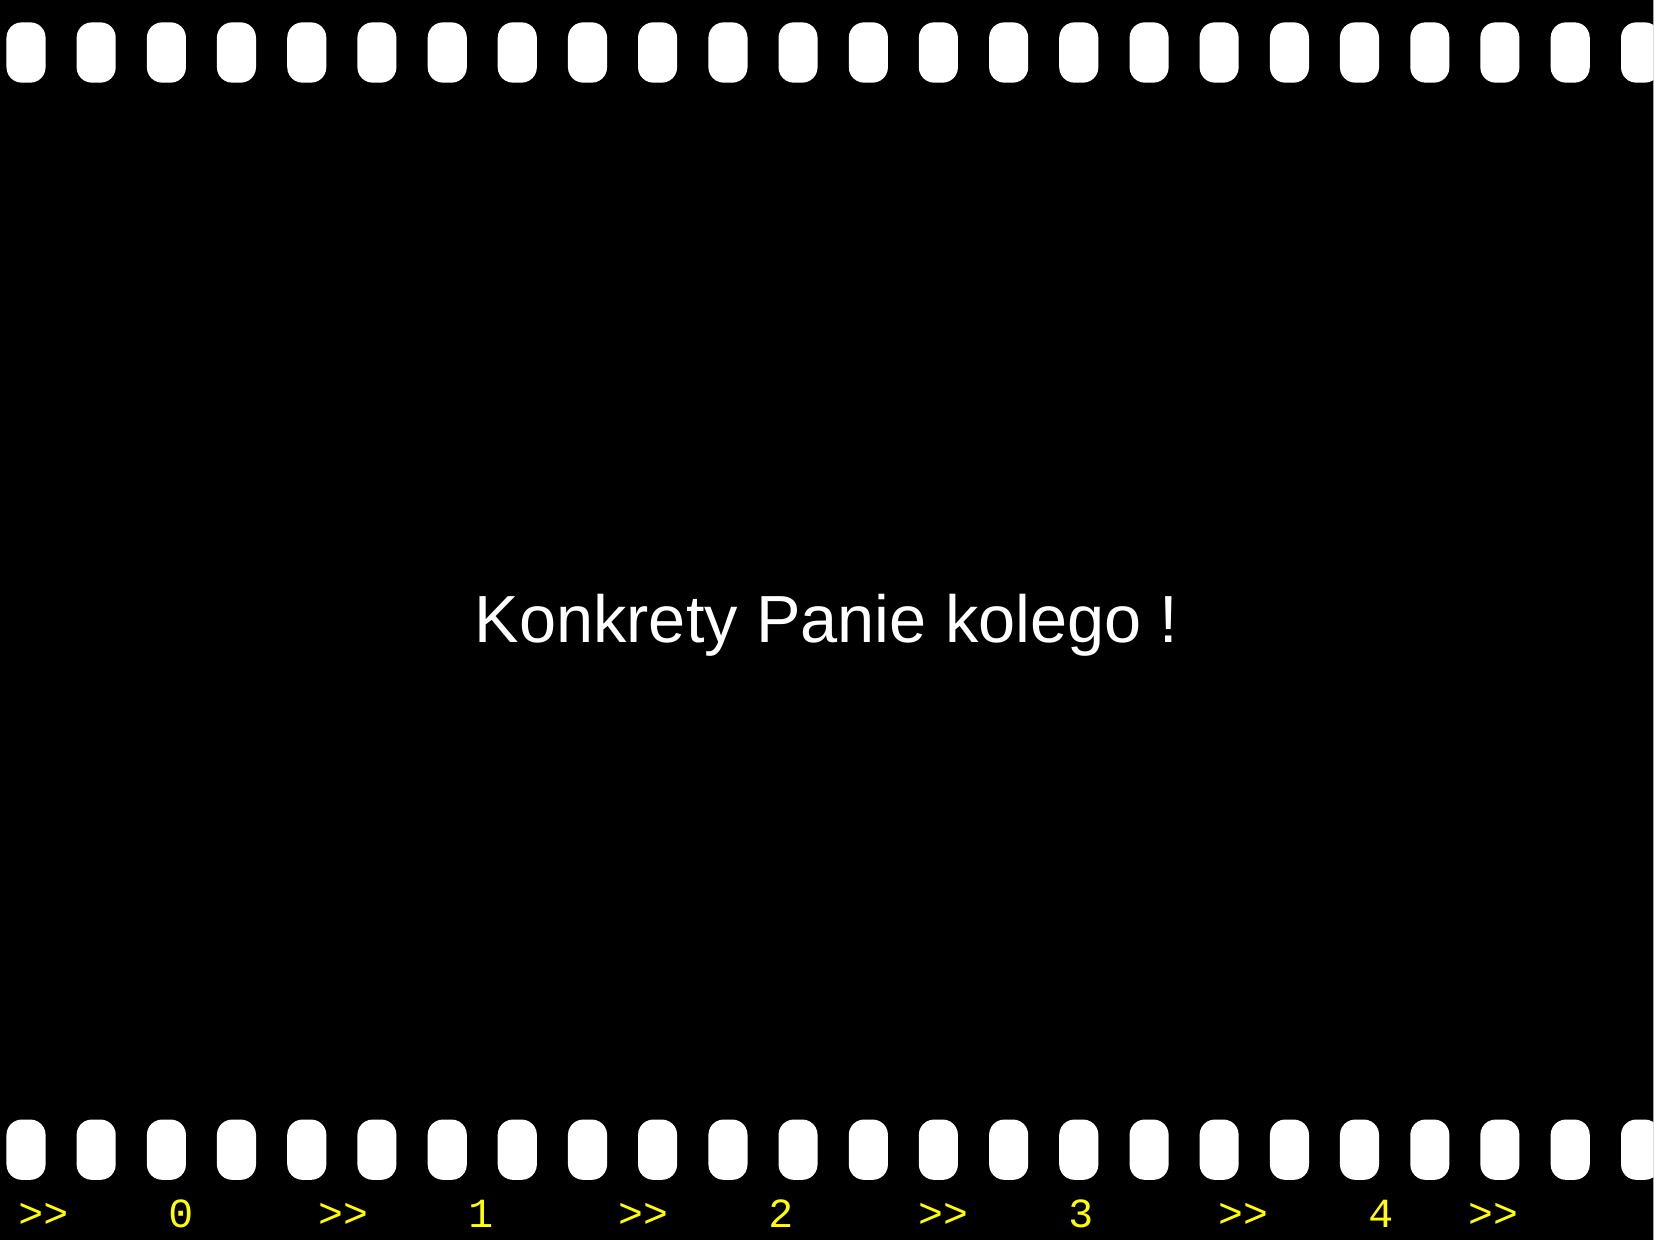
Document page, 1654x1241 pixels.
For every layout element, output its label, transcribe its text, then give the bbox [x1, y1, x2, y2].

subtitle Konkrety Panie kolego ! [82, 99, 1571, 1140]
